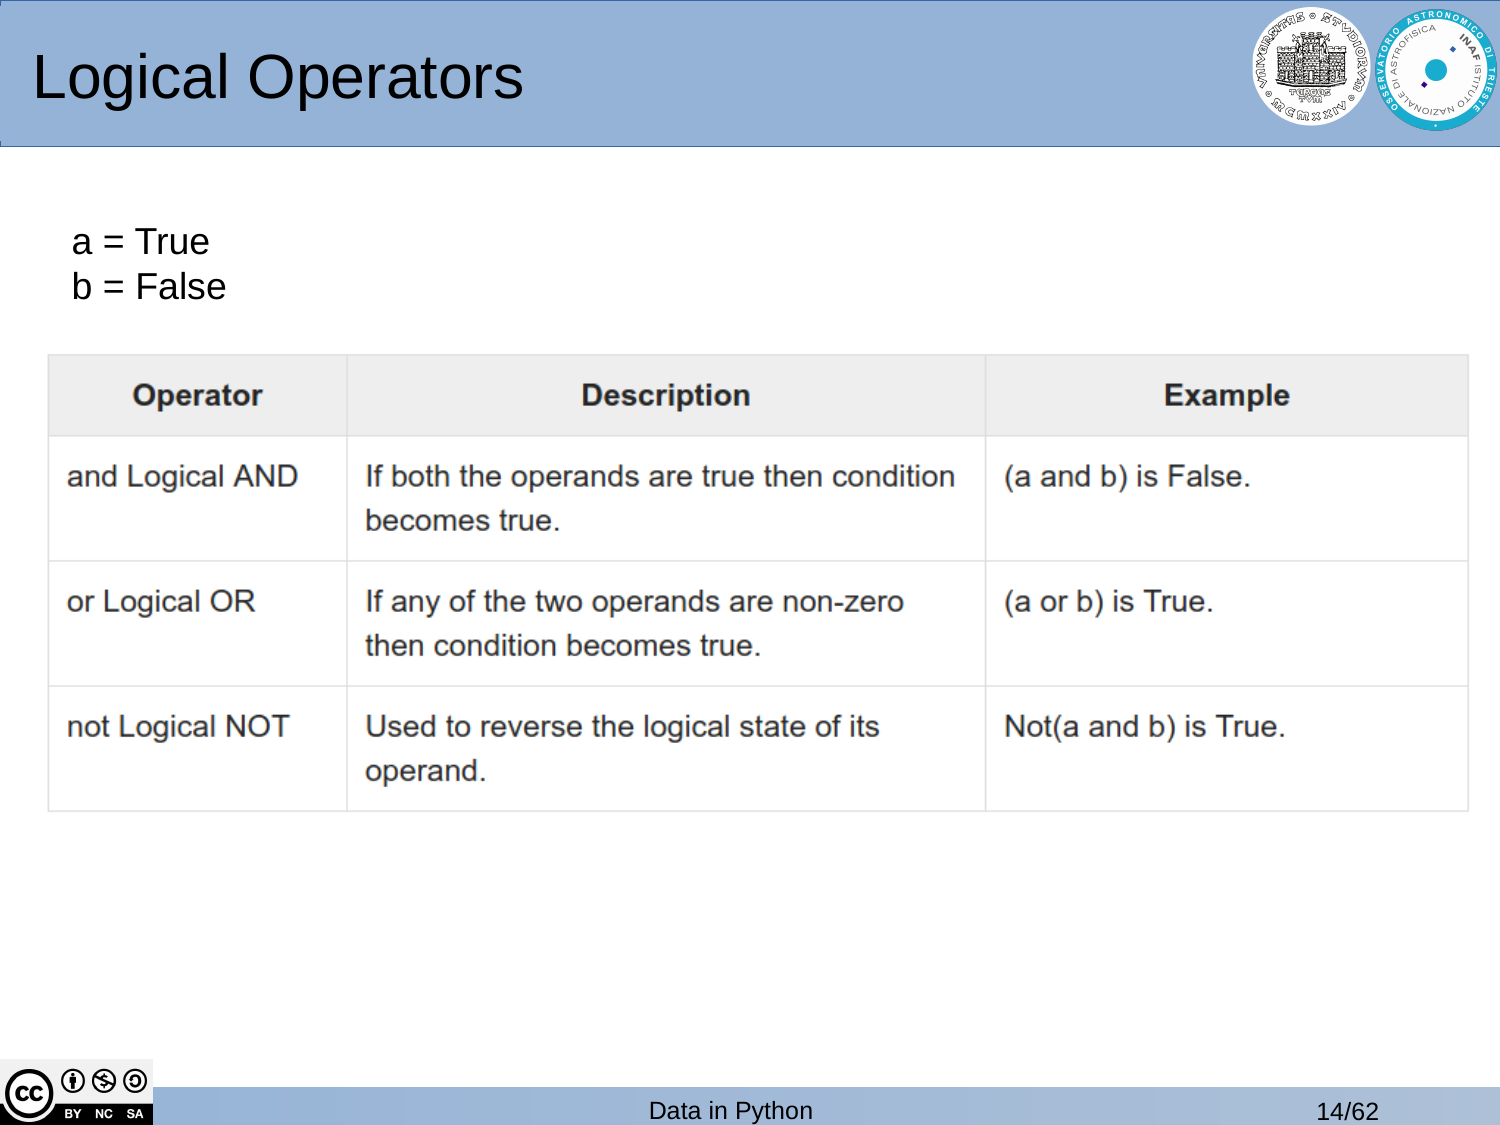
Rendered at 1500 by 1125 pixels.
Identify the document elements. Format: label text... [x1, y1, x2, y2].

picture [0, 1059, 153, 1125]
picture [39, 347, 1478, 818]
text_box Logical Operators [0, 5, 1253, 141]
picture [1253, 0, 1500, 156]
list a = True b = False [56, 208, 1228, 268]
